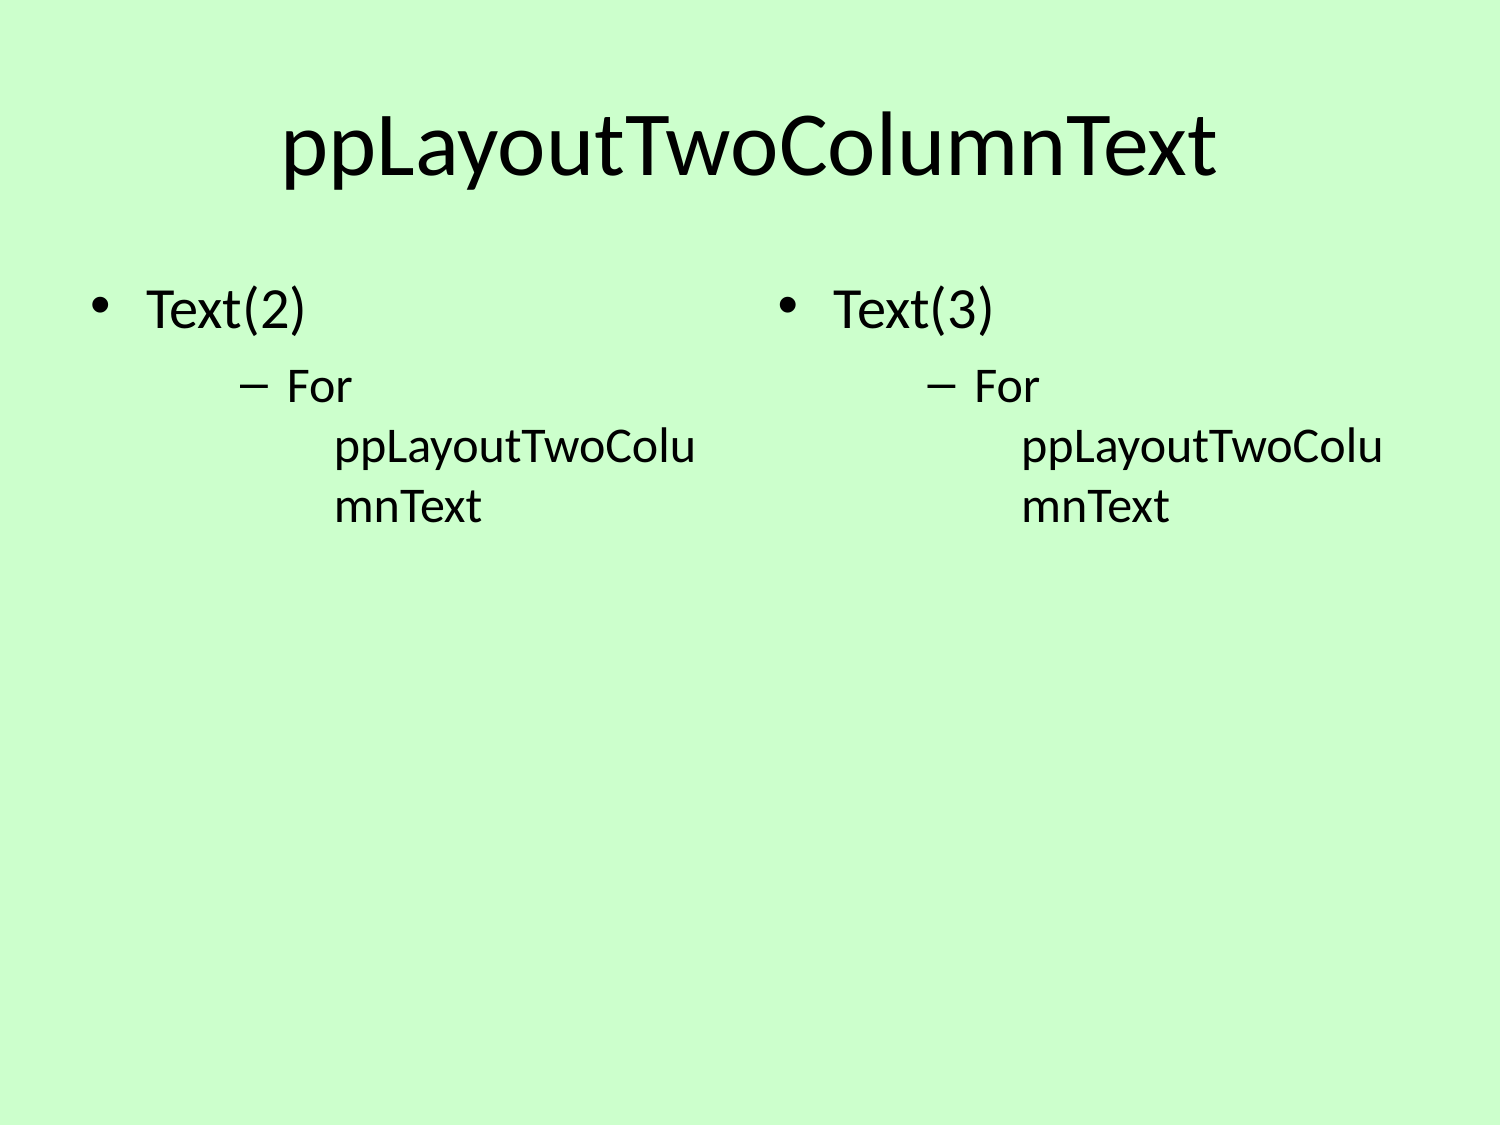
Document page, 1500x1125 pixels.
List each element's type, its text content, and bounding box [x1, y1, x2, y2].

title ppLayoutTwoColumnText [75, 45, 1426, 233]
list Text(3) For ppLayoutTwoColumnText [762, 262, 1426, 1005]
list Text(2) For ppLayoutTwoColumnText [75, 262, 738, 1005]
